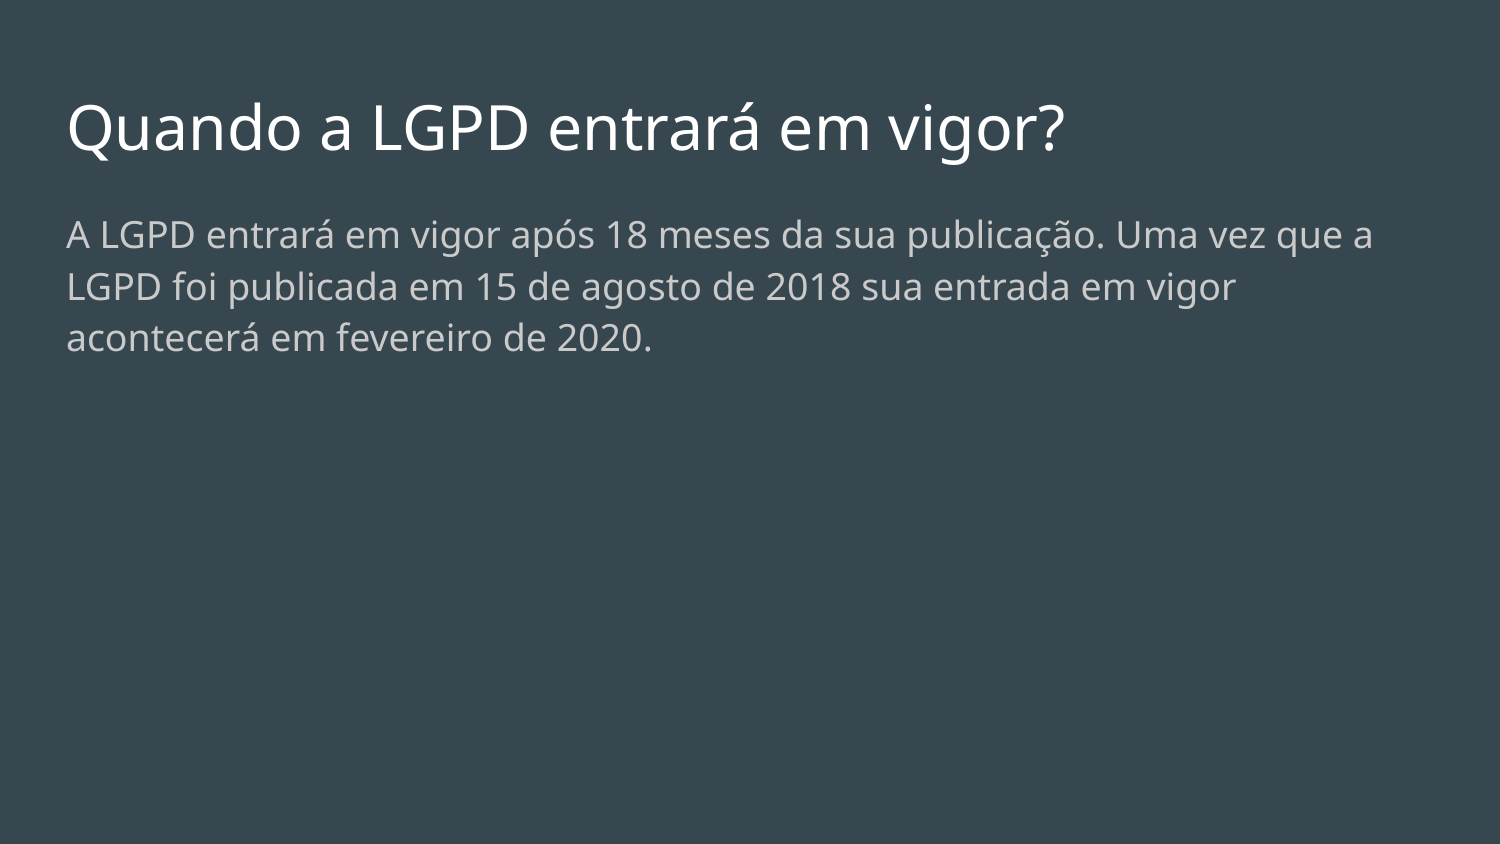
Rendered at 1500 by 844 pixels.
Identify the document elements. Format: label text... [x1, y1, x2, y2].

list A LGPD entrará em vigor após 18 meses da sua publicação. Uma vez que a LGPD foi publicada em 15 de agosto de 2018 sua entrada em vigor acontecerá em fevereiro de 2020. [51, 189, 1449, 750]
title Quando a LGPD entrará em vigor? [51, 72, 1449, 167]
